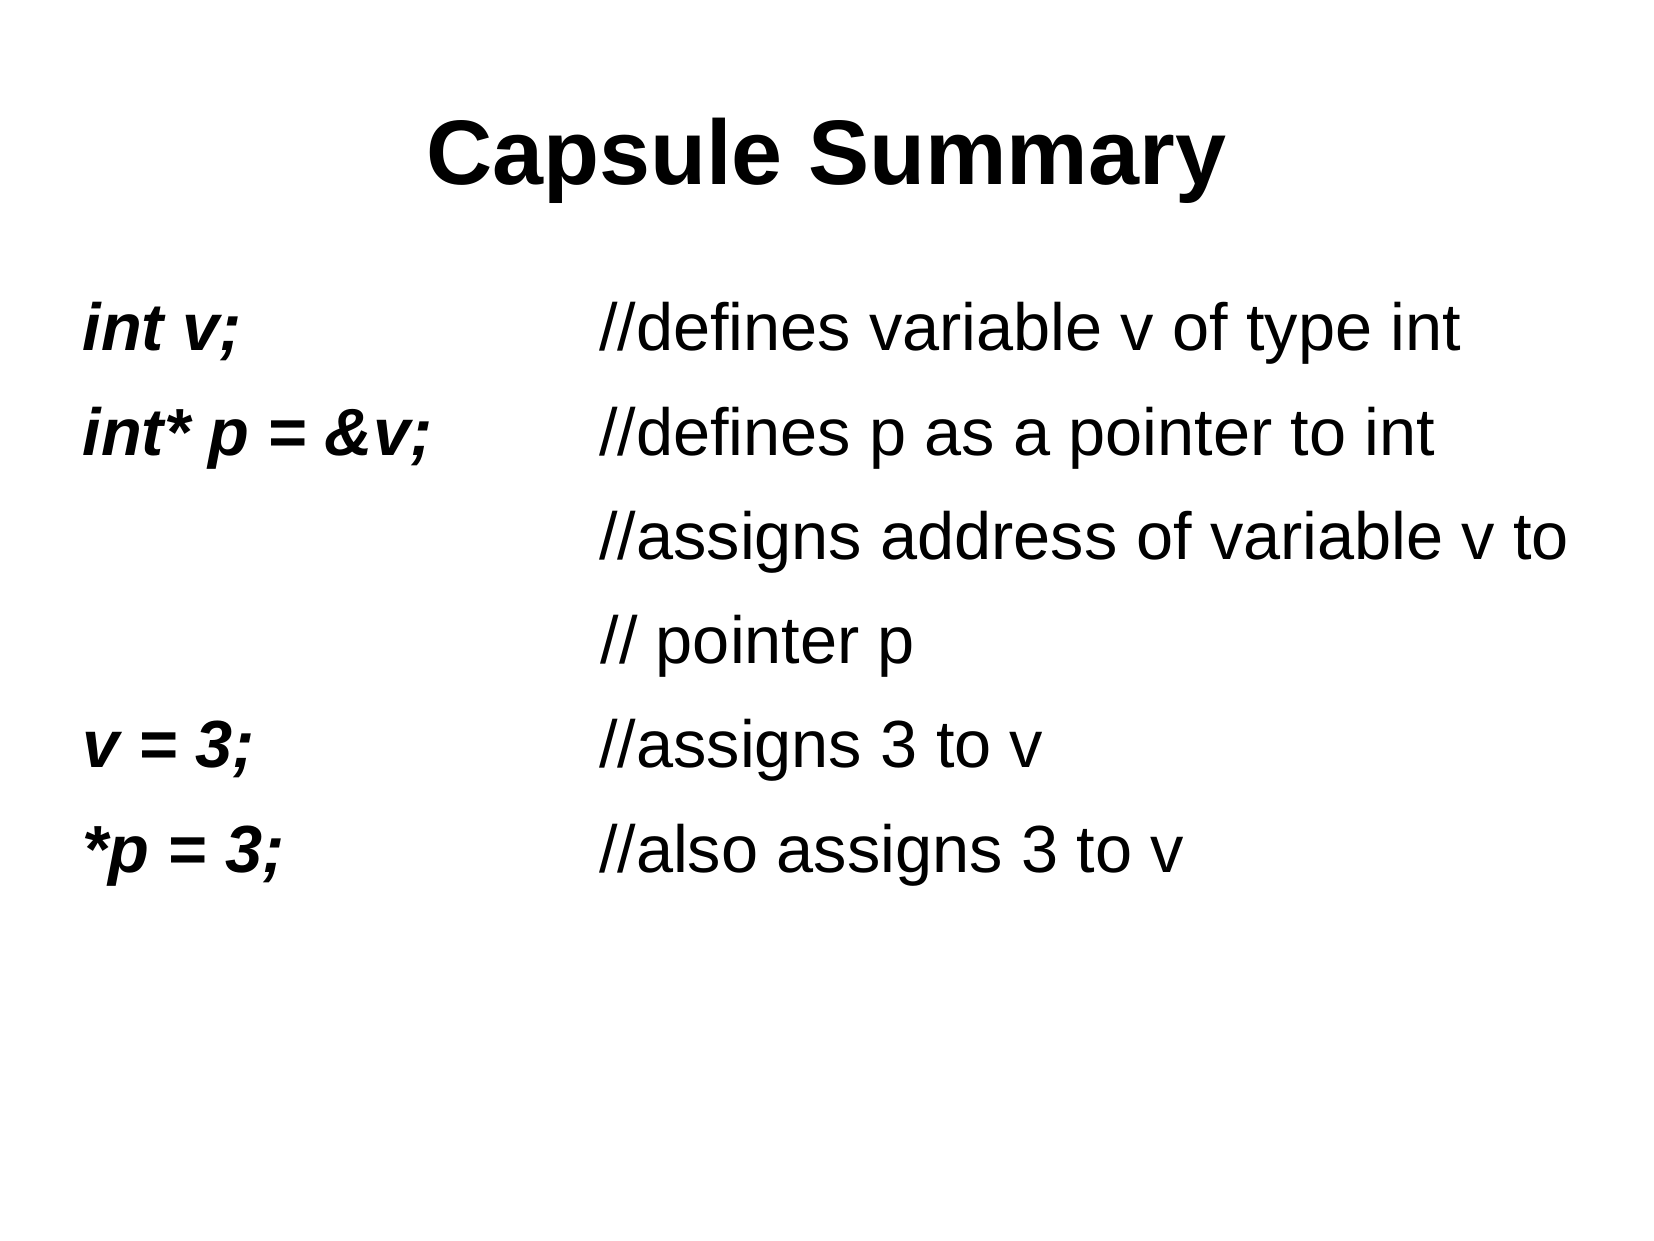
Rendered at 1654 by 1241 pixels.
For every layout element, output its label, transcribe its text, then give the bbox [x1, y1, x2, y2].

list int v; //defines variable v of type int int* p = &v; //defines p as a pointer to int //assigns address of variable v to // pointer p v = 3; //assigns 3 to v *p = 3; //also assigns 3 to v [82, 290, 1571, 1010]
title Capsule Summary [82, 49, 1571, 257]
